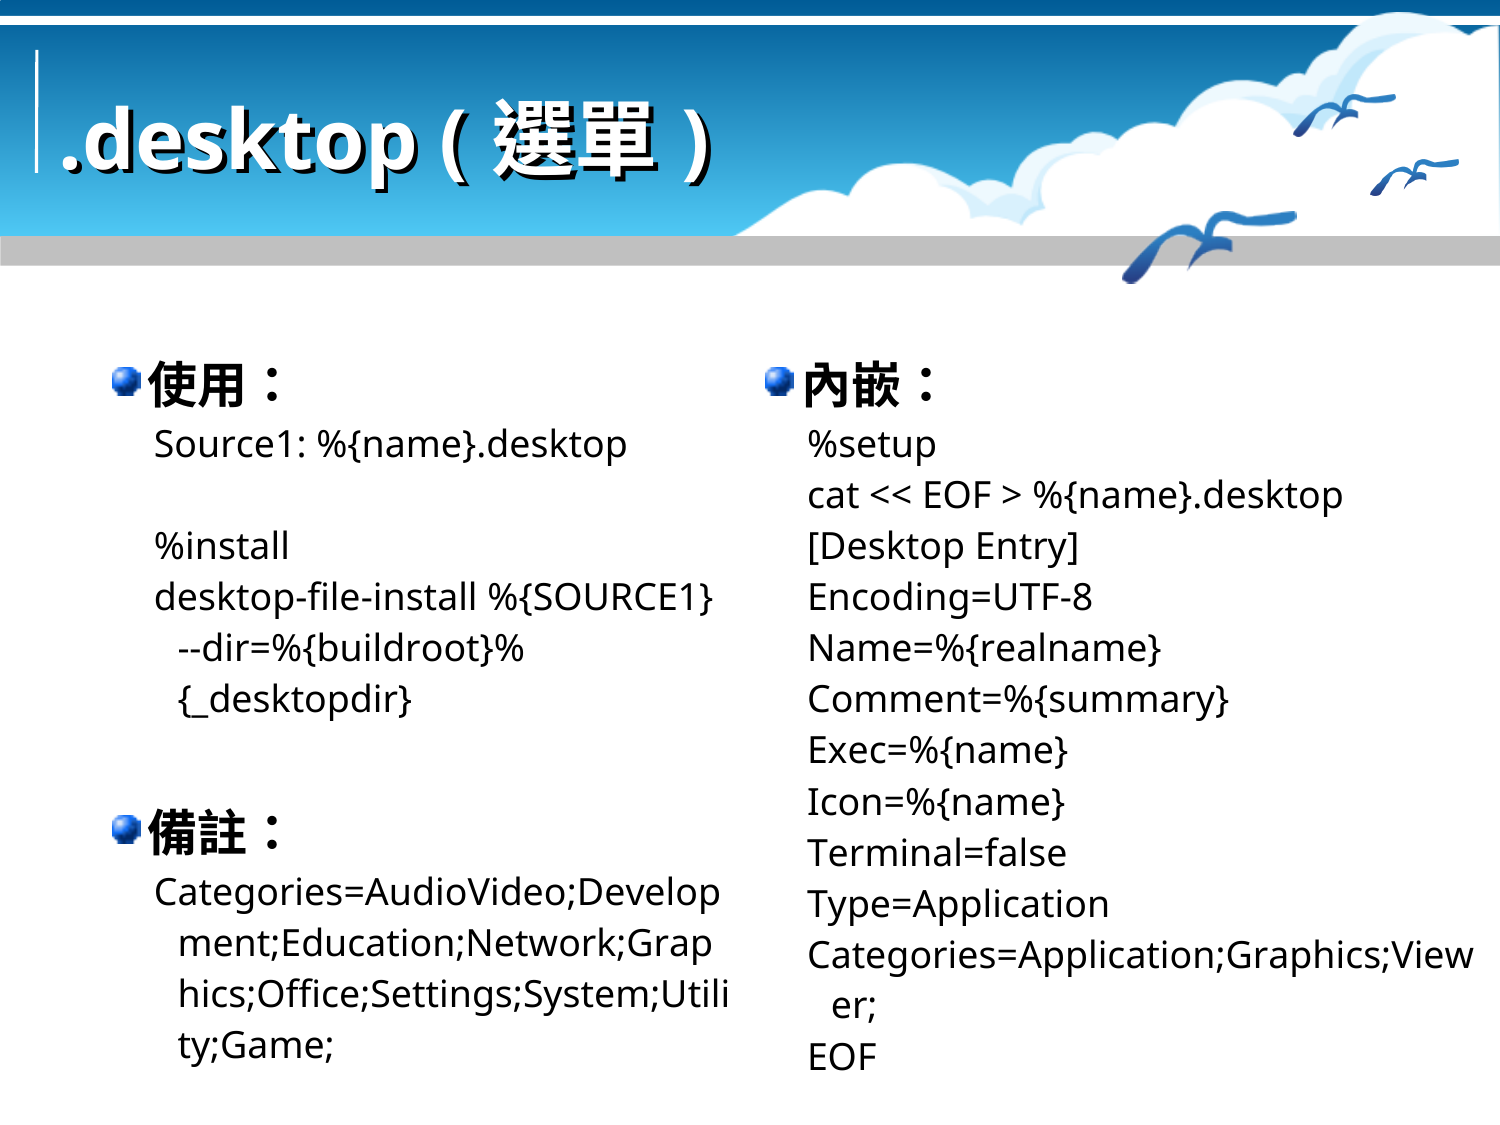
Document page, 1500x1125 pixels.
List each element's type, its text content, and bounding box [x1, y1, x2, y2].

list 使用： Source1: %{name}.desktop %install desktop-file-install %{SOURCE1} --dir=%{buildroot}%{_desktopdir} 備註： Categories=AudioVideo;Development;Education;Network;Graphics;Office;Settings;System;Utility;Game; [112, 309, 735, 1060]
list 內嵌： %setup cat << EOF > %{name}.desktop [Desktop Entry] Encoding=UTF-8 Name=%{realname} Comment=%{summary} Exec=%{name} Icon=%{name} Terminal=false Type=Application Categories=Application;Graphics;Viewer; EOF [765, 309, 1484, 1045]
picture [730, 12, 1500, 284]
title .desktop (選單) [59, 86, 1465, 186]
